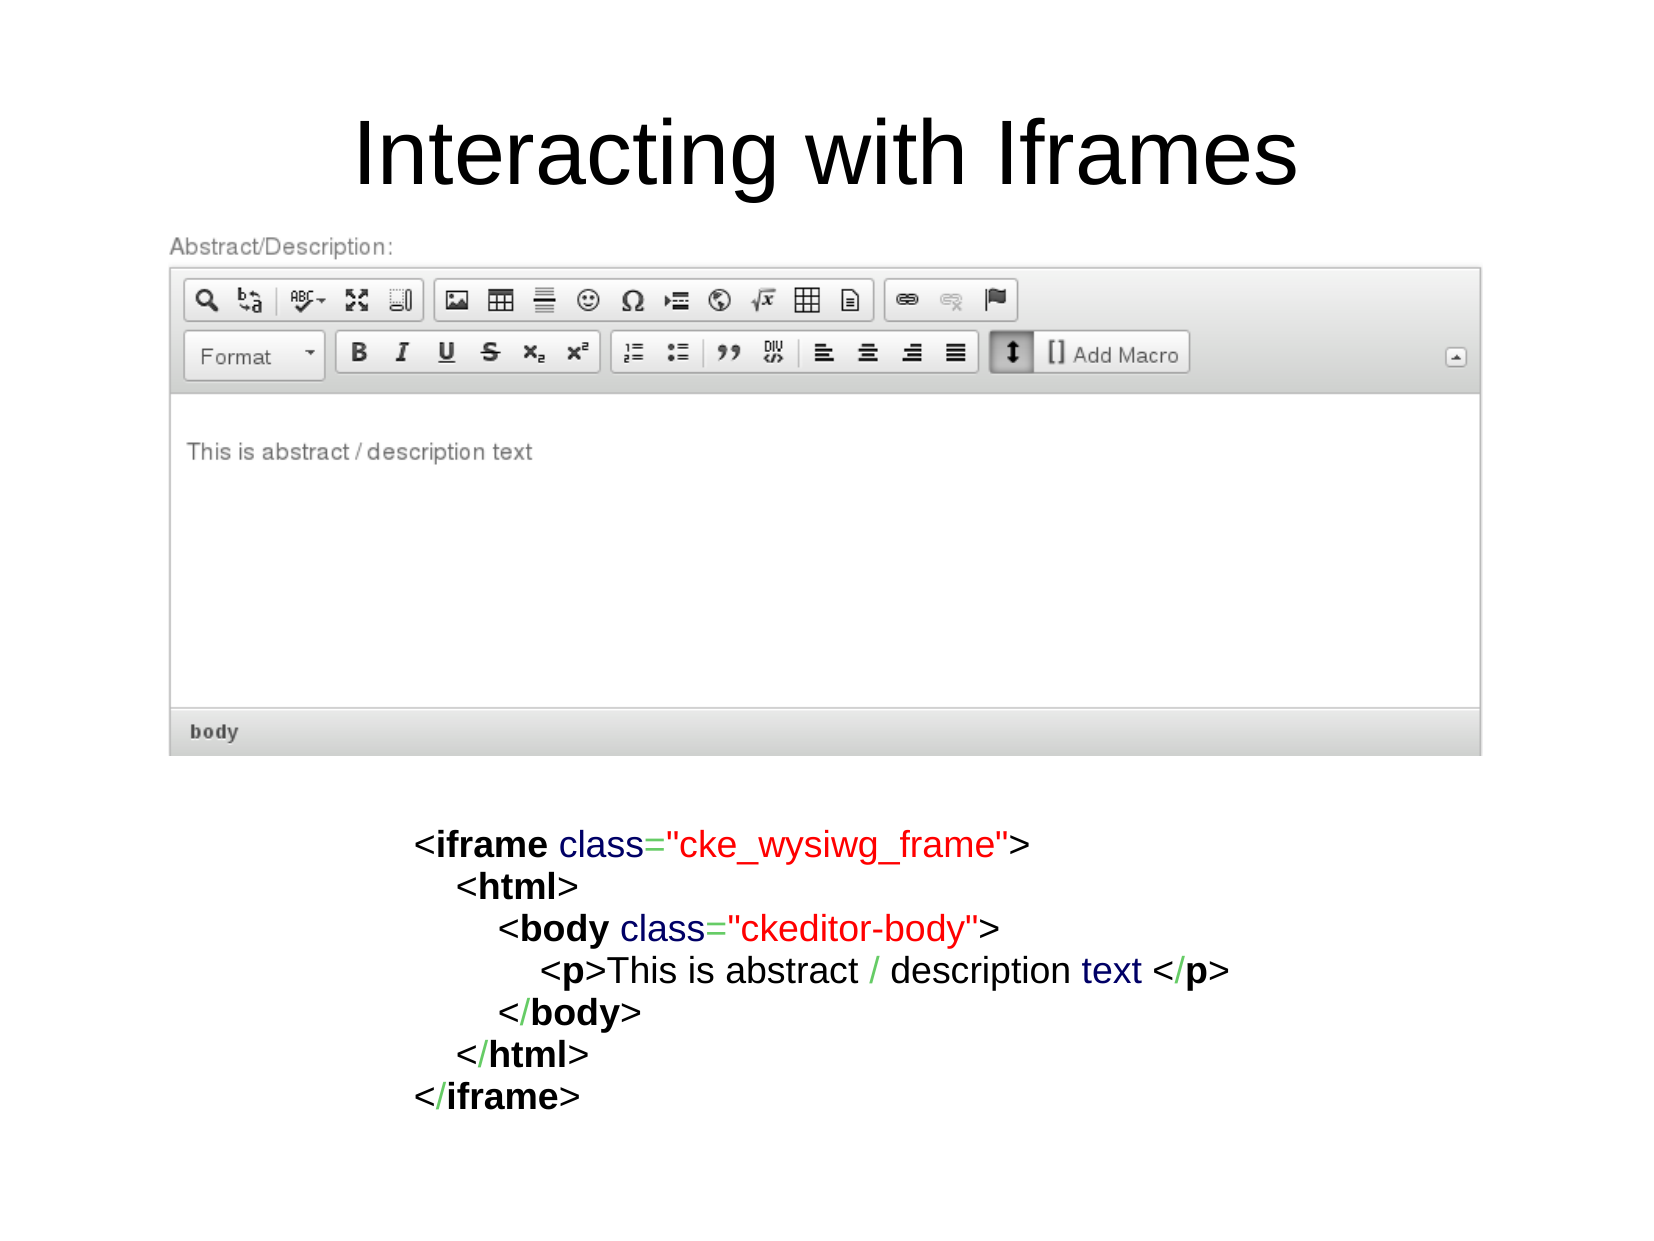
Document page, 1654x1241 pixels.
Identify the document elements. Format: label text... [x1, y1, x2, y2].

picture [168, 233, 1483, 756]
text_box <iframe class="cke_wysiwg_frame"> <html> <body class="ckeditor-body"> <p>This is abstract / description text </p> </body> </html> </iframe> [399, 816, 1246, 1126]
title Interacting with Iframes [82, 49, 1571, 257]
